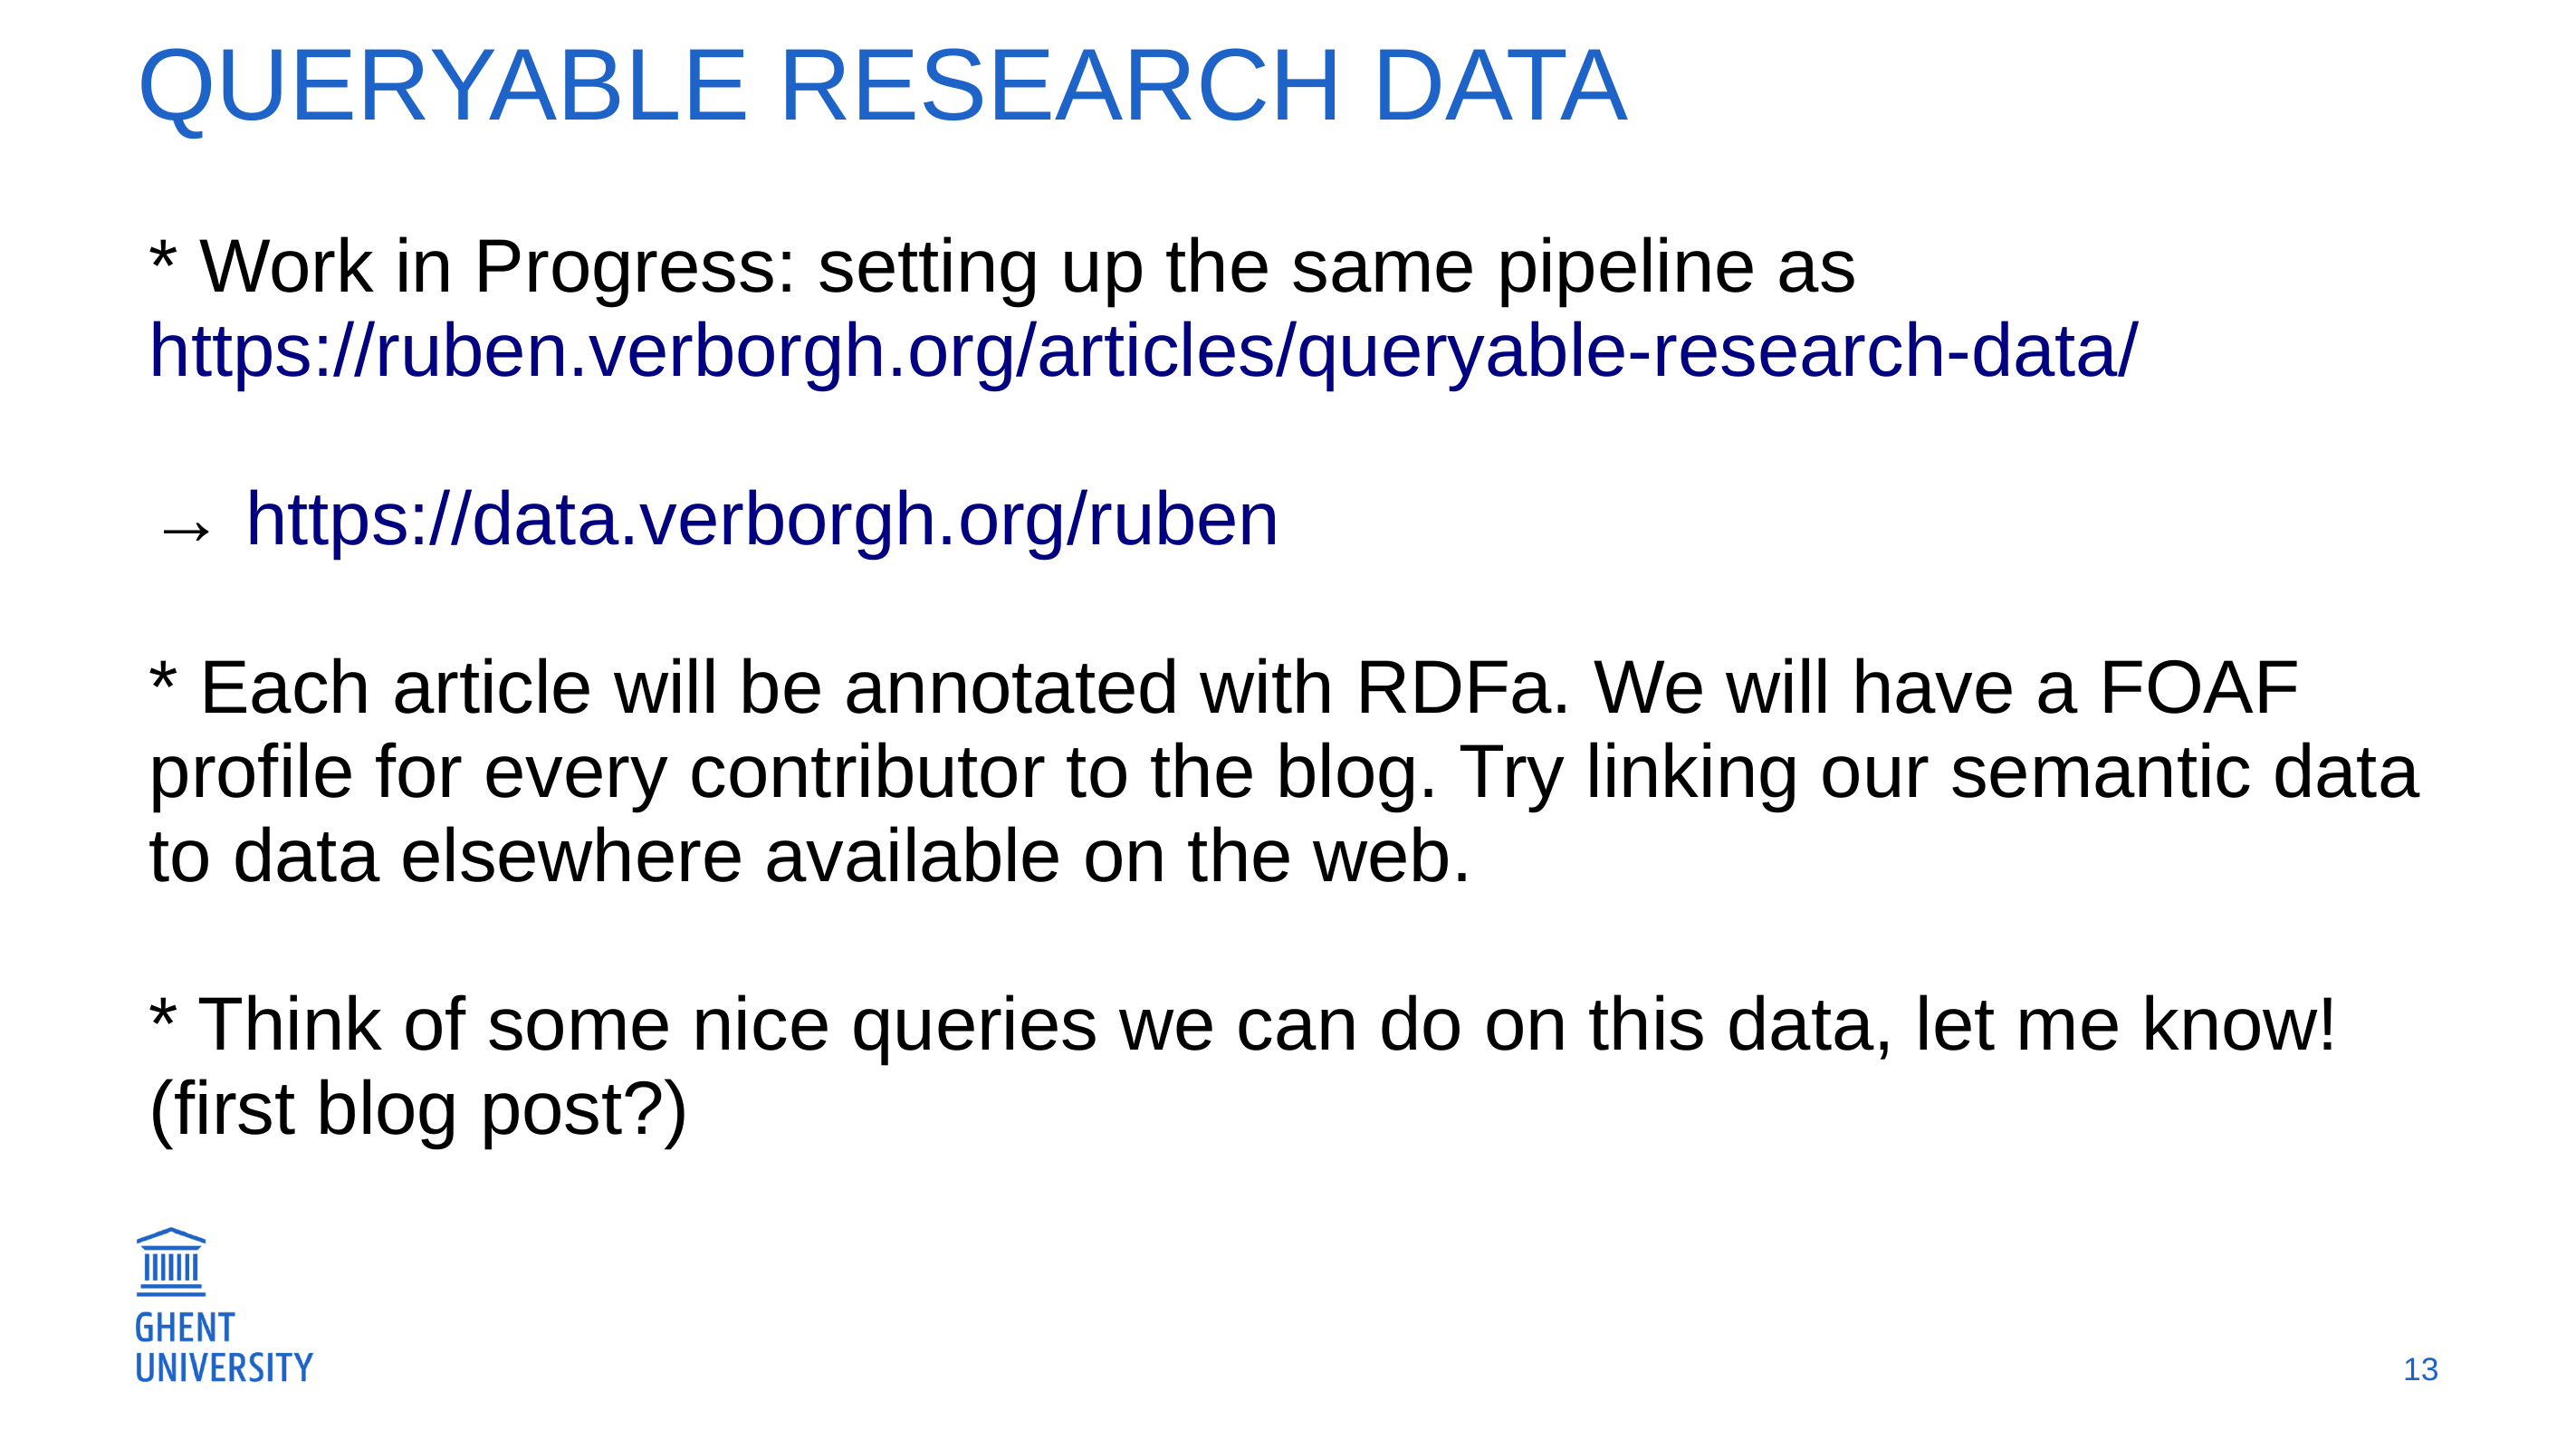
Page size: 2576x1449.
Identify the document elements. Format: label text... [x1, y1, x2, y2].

slide_number <number> [2315, 1329, 2453, 1407]
text_box * Work in Progress: setting up the same pipeline as https://ruben.verborgh.org/articles/queryable-research-data/ → https://data.verborgh.org/ruben * Each article will be annotated with RDFa. We will have a FOAF profile for every contributor to the blog. Try linking our semantic data to data elsewhere available on the web. * Think of some nice queries we can do on this data, let me know! (first blog post?) [136, 217, 2473, 1210]
picture [68, 1175, 411, 1449]
title Queryable research data [123, 20, 2456, 149]
